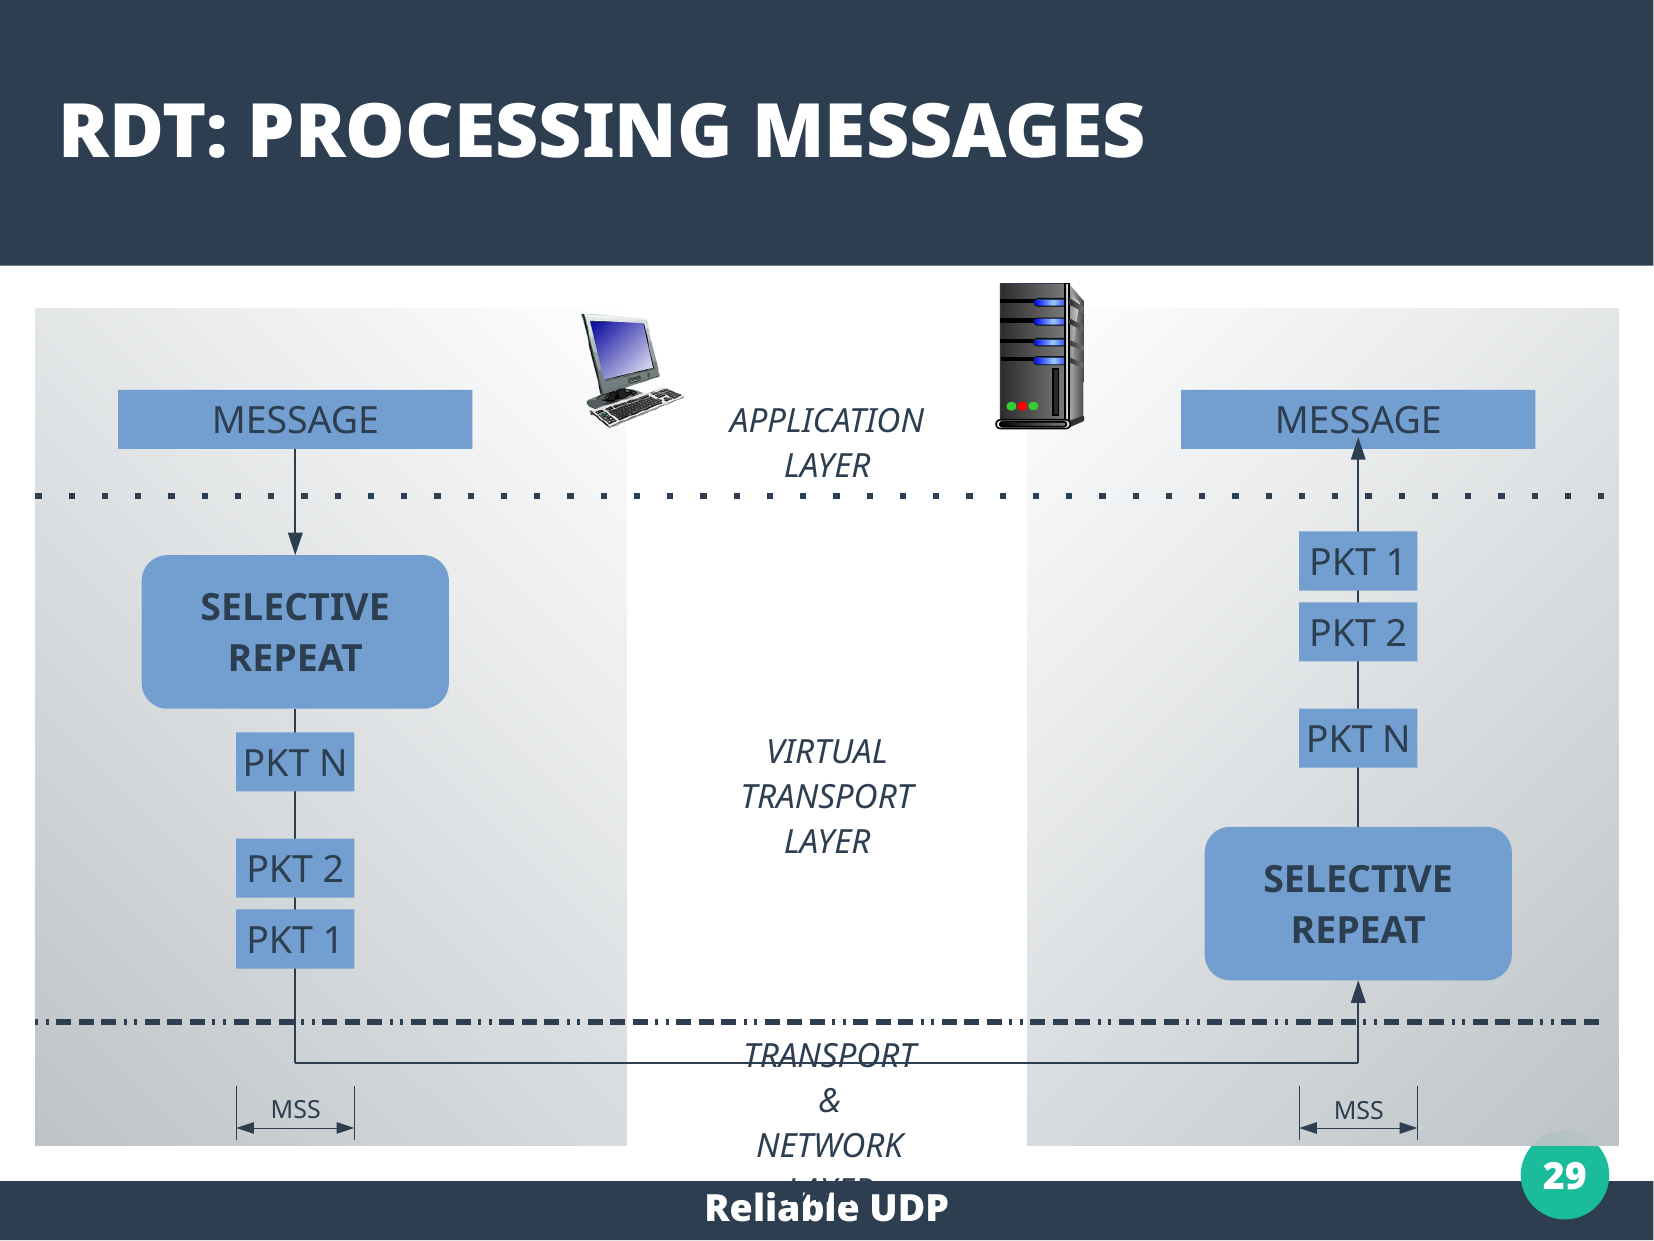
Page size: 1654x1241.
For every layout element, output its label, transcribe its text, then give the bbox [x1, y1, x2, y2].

text_box [590, 320, 654, 380]
text_box SELECTIVE REPEAT [141, 555, 449, 709]
title RDT: PROCESSING MESSAGES [59, 49, 1595, 207]
text_box PKT 1 [236, 909, 355, 969]
text_box PKT 1 [1299, 531, 1418, 591]
text_box MESSAGE [1181, 389, 1536, 449]
text_box PKT 2 [236, 838, 355, 898]
text_box MESSAGE [118, 389, 473, 449]
text_box PKT N [236, 732, 355, 792]
text_box SELECTIVE REPEAT [1204, 826, 1512, 981]
text_box [995, 283, 1619, 1146]
text_box PKT N [1299, 708, 1418, 768]
text_box PKT 2 [1299, 602, 1418, 662]
text_box APPLICATION LAYER [696, 389, 958, 482]
text_box VIRTUAL TRANSPORT LAYER [696, 720, 958, 851]
text_box TRANSPORT & NETWORK LAYER [699, 1024, 960, 1194]
text_box [35, 308, 626, 1146]
picture [578, 308, 709, 438]
